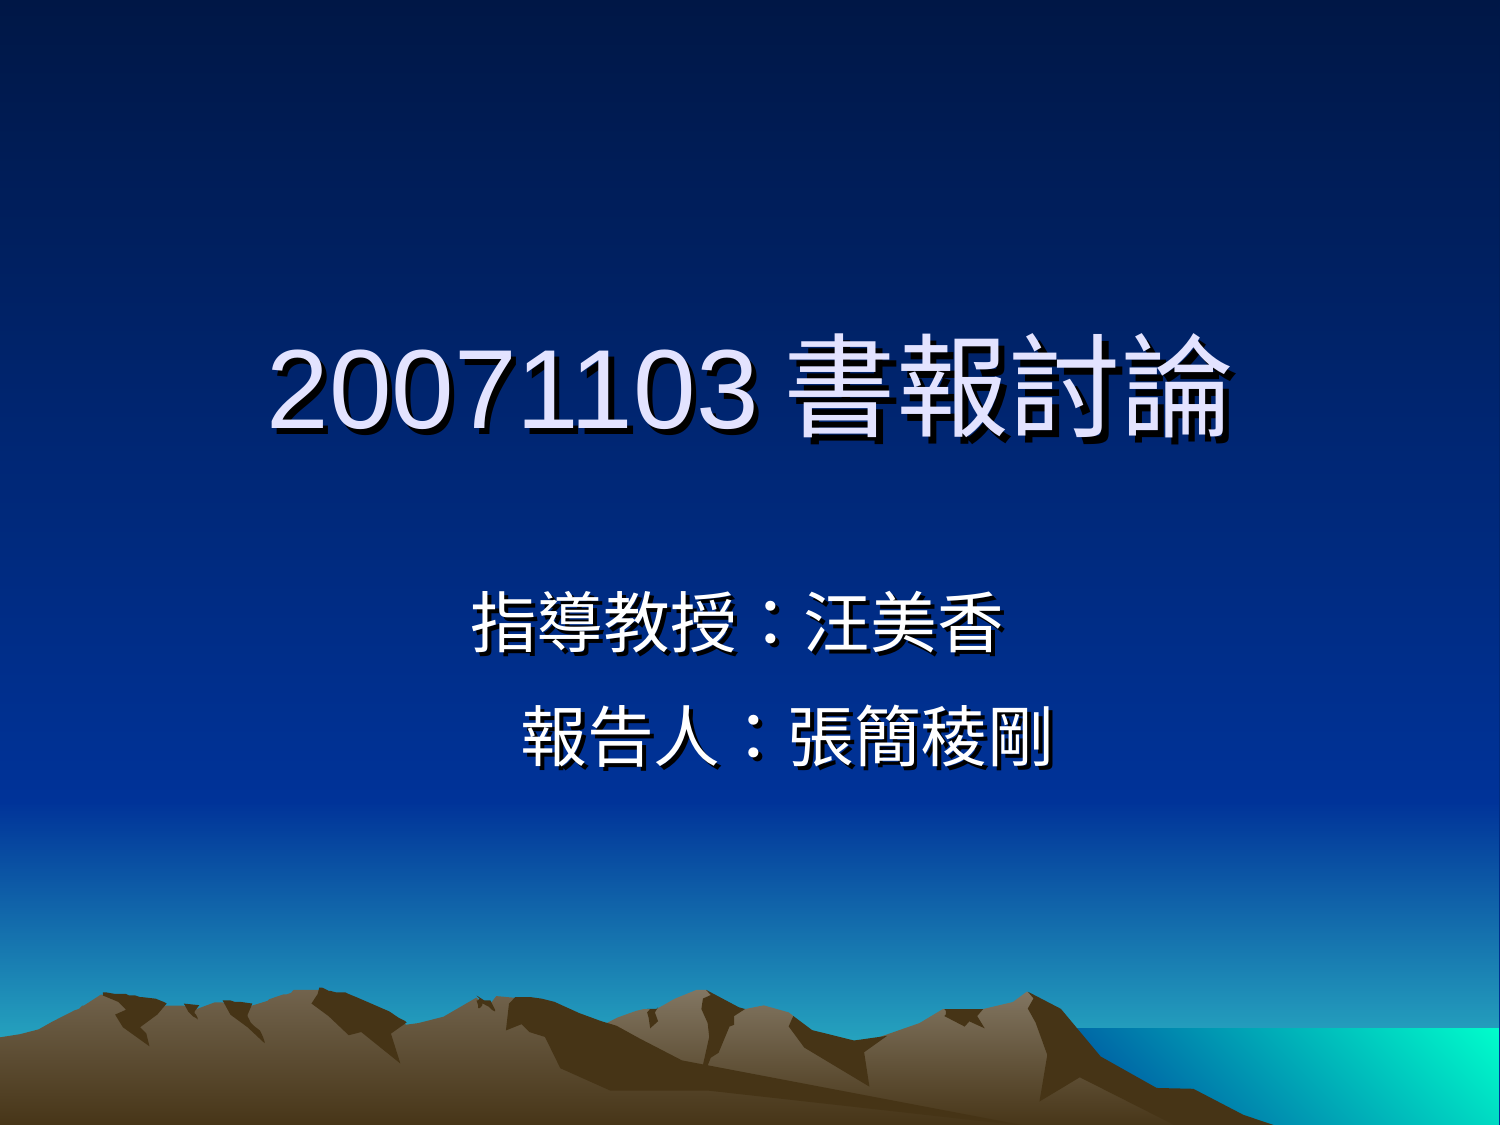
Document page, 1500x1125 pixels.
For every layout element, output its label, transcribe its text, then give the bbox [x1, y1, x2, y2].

title 20071103書報討論 [75, 237, 1426, 523]
subtitle 指導教授：汪美香 報告人：張簡稜剛 [225, 562, 1276, 851]
picture [1189, 1028, 1286, 1125]
